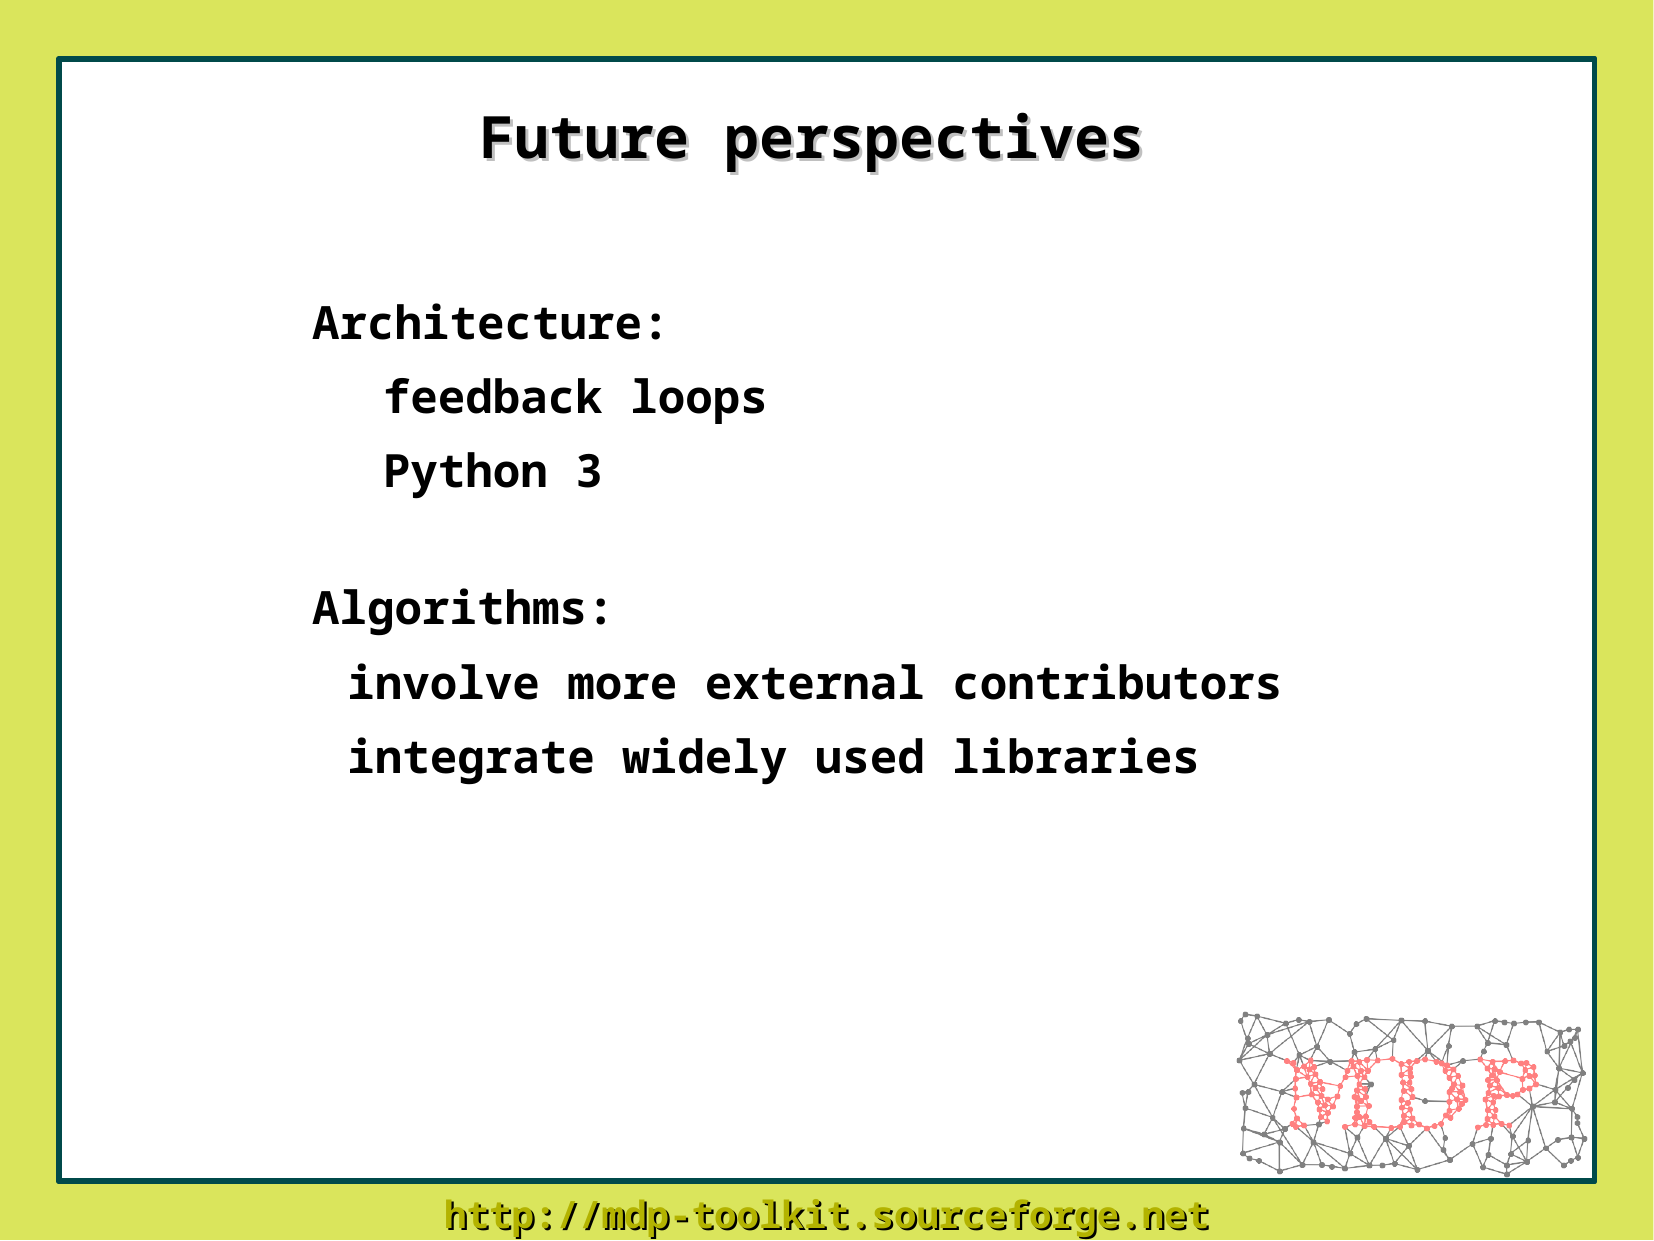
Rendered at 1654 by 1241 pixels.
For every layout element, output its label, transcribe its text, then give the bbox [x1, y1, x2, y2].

text_box [59, 59, 1595, 1182]
text_box Future perspectives [88, 88, 1536, 173]
text_box Architecture: feedback loops Python 3 Algorithms: involve more external contributors integrate widely used libraries [311, 282, 1342, 739]
